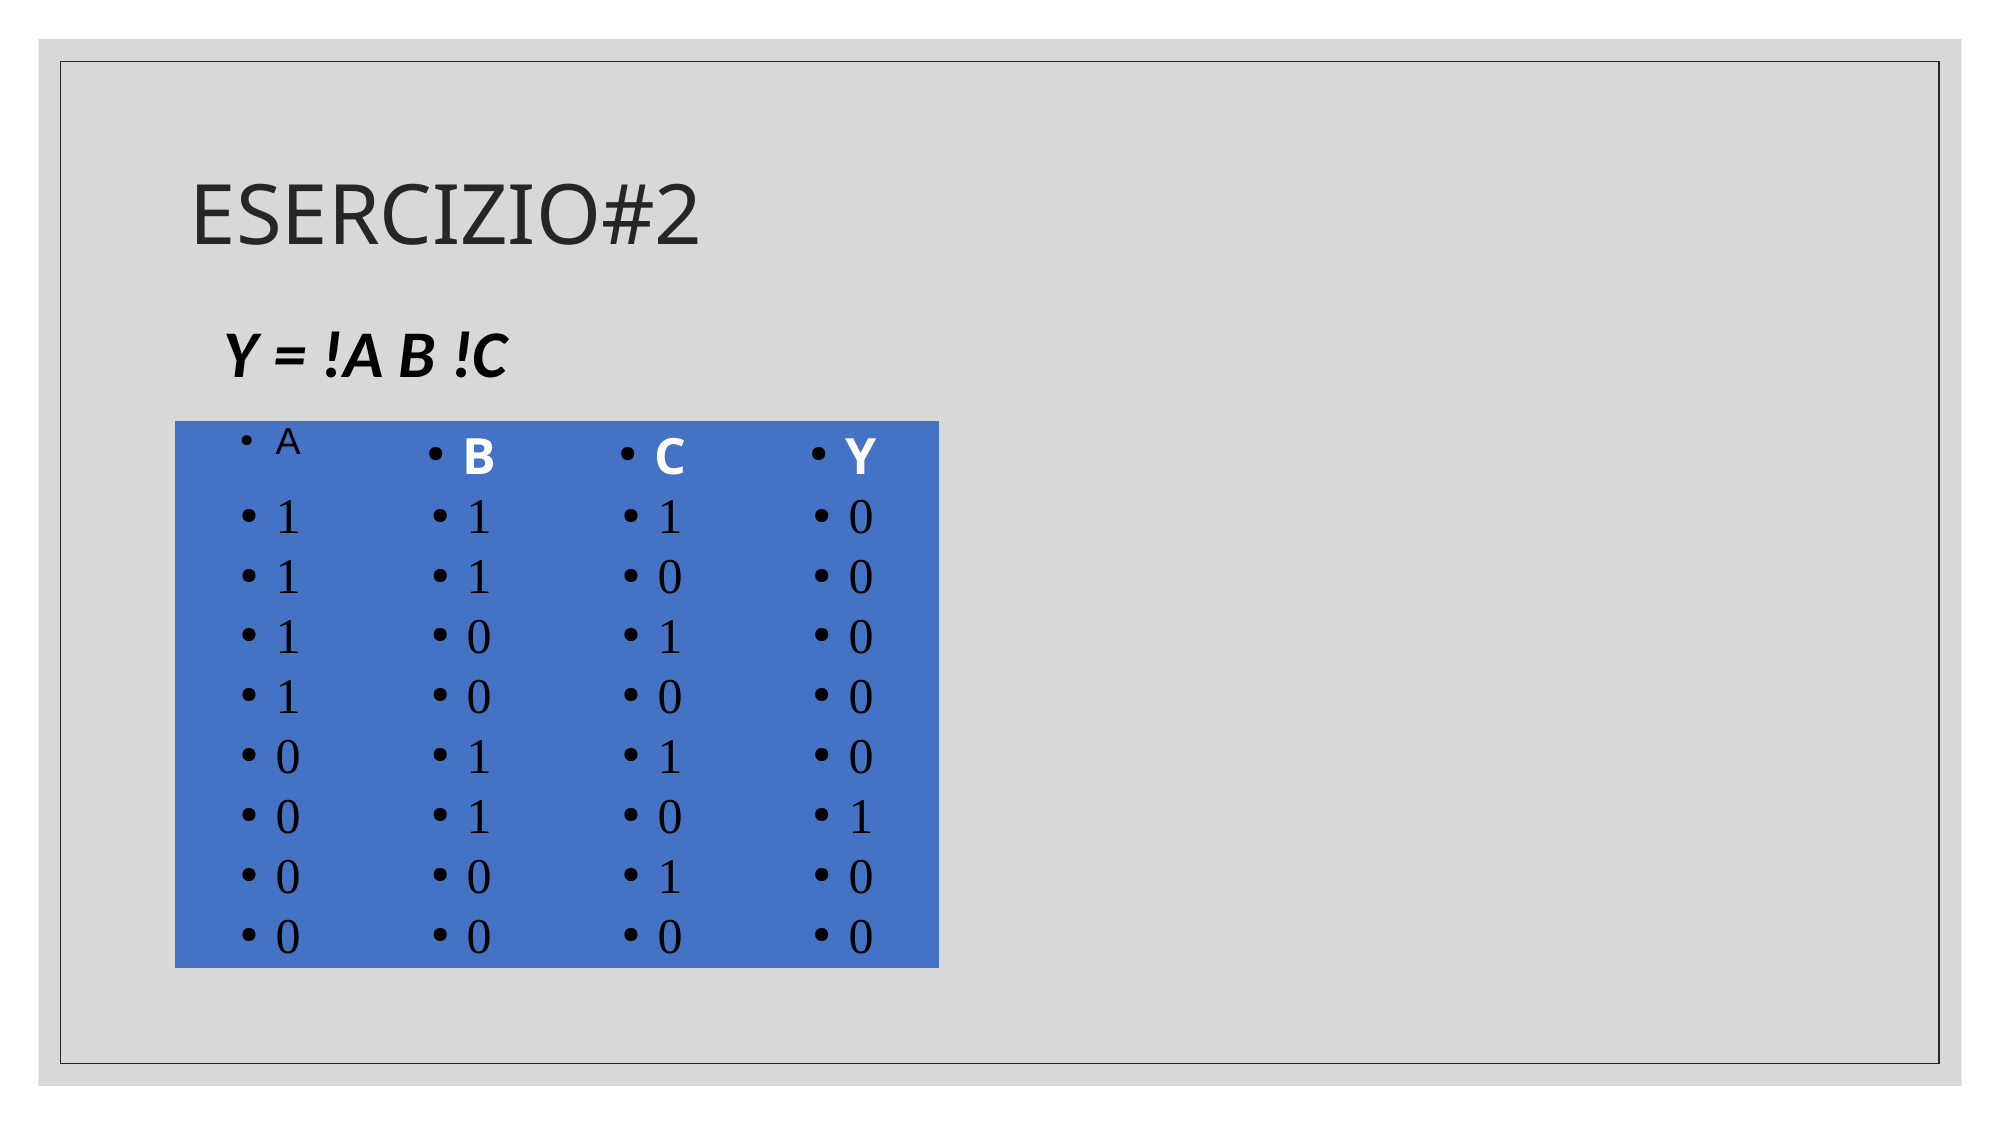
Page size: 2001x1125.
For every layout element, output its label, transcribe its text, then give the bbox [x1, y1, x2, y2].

table_cell 1 [175, 669, 366, 729]
table_header A [175, 421, 366, 489]
table_cell 1 [557, 849, 748, 909]
table_cell 0 [175, 849, 366, 909]
table_cell 0 [557, 909, 748, 968]
table_cell 0 [366, 849, 557, 909]
table_cell 1 [366, 489, 557, 549]
table_cell 0 [748, 669, 939, 729]
table_cell 0 [748, 849, 939, 909]
table_cell 1 [557, 729, 748, 789]
table_cell 1 [557, 489, 748, 549]
title ESERCIZIO#2 [174, 105, 1825, 331]
table_header C [557, 421, 748, 489]
table_cell 0 [175, 789, 366, 849]
table_header Y [748, 421, 939, 489]
table_cell 0 [748, 909, 939, 968]
table_cell 1 [175, 489, 366, 549]
table_cell 0 [175, 729, 366, 789]
table_cell 0 [366, 909, 557, 968]
table_cell 1 [175, 549, 366, 609]
table_header B [366, 421, 557, 489]
table_cell 0 [748, 729, 939, 789]
table_cell 0 [748, 609, 939, 669]
table_cell 0 [366, 669, 557, 729]
table_cell 1 [748, 789, 939, 849]
table_cell 0 [557, 789, 748, 849]
table_cell 1 [557, 609, 748, 669]
table_cell 0 [557, 549, 748, 609]
table_cell 0 [748, 489, 939, 549]
table_cell 0 [175, 909, 366, 968]
table_cell 0 [557, 669, 748, 729]
text_box Y = !A B !C [208, 303, 741, 399]
table_cell 0 [366, 609, 557, 669]
table_cell 0 [748, 549, 939, 609]
table_cell 1 [366, 549, 557, 609]
table_cell 1 [366, 789, 557, 849]
table_cell 1 [366, 729, 557, 789]
table_cell 1 [175, 609, 366, 669]
